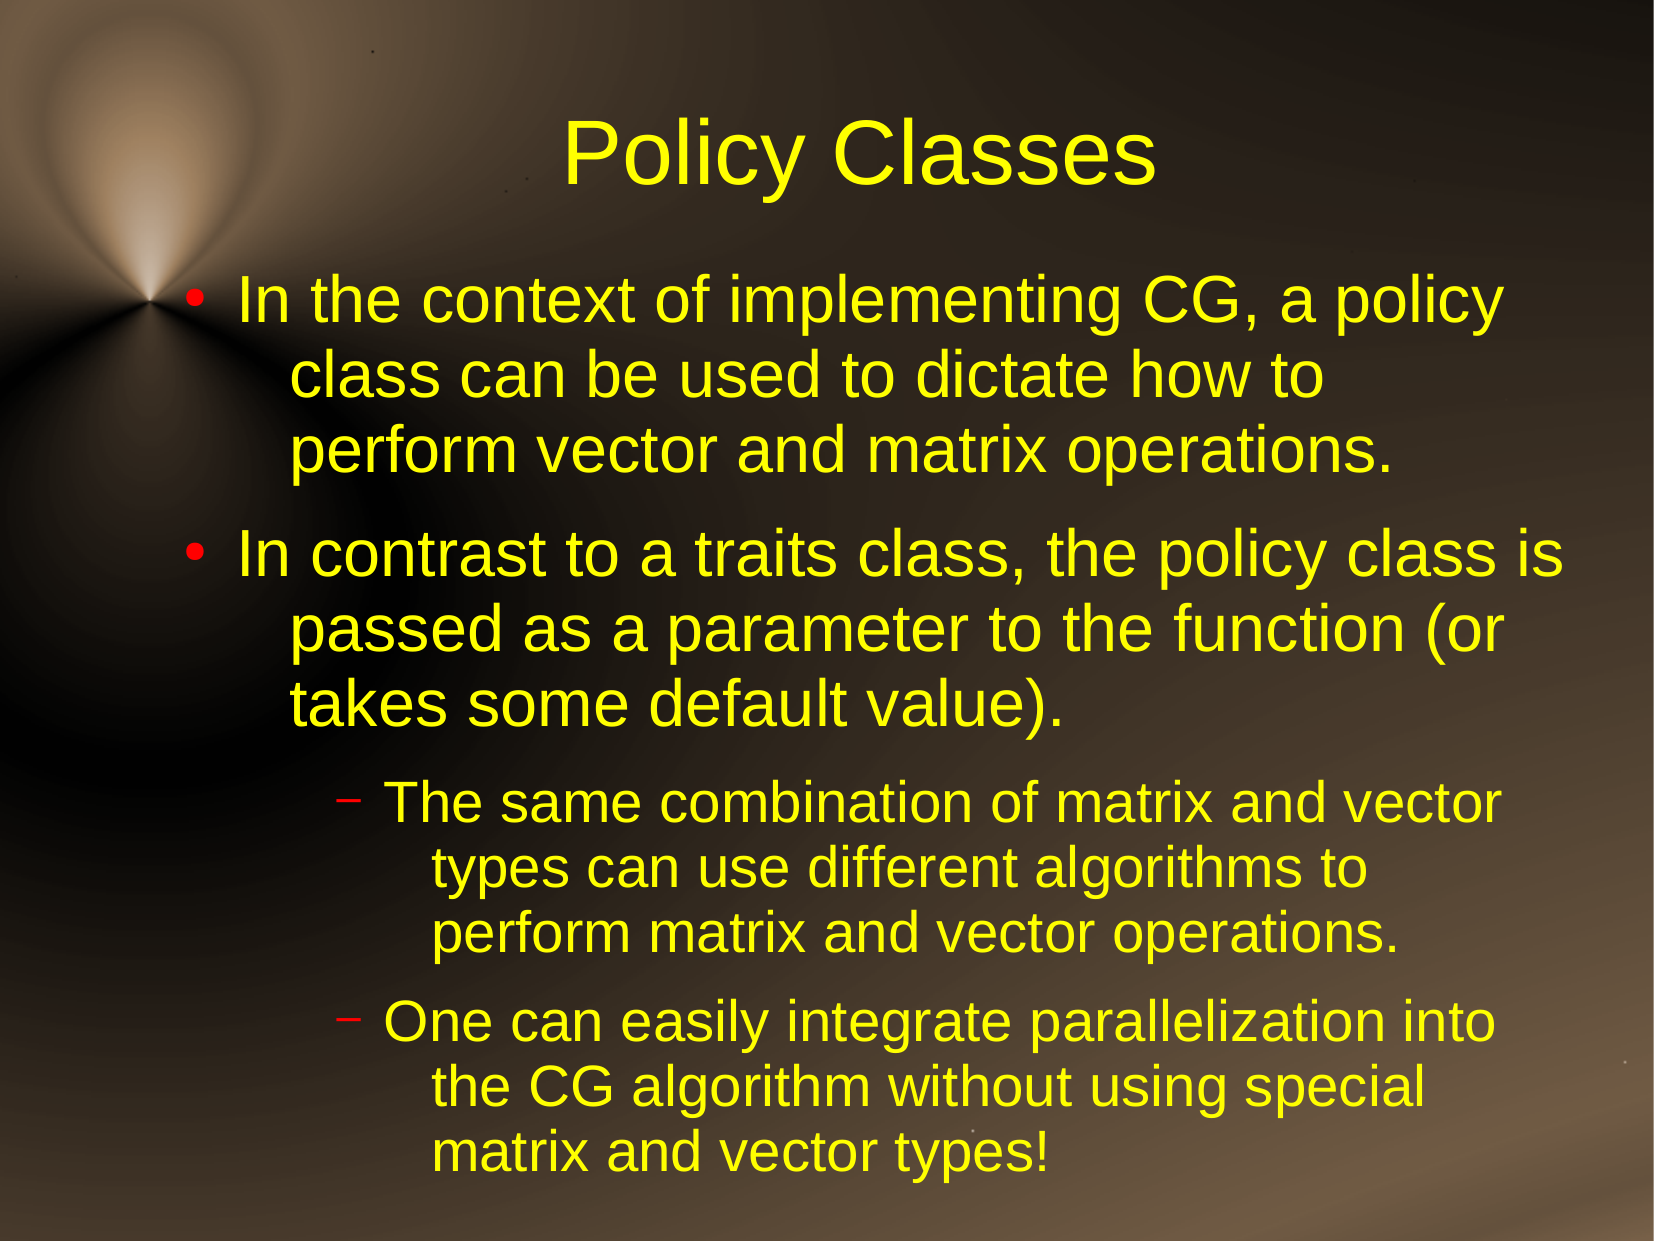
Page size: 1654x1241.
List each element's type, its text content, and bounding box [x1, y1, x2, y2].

picture [0, 0, 1654, 1241]
title Policy Classes [150, 56, 1571, 250]
list In the context of implementing CG, a policy class can be used to dictate how to perform vector and matrix operations. In contrast to a traits class, the policy class is passed as a parameter to the function (or takes some default value). The same combination of matrix and vector types can use different algorithms to perform matrix and vector operations. One can easily integrate parallelization into the CG algorithm without using special matrix and vector types! [147, 262, 1571, 1183]
